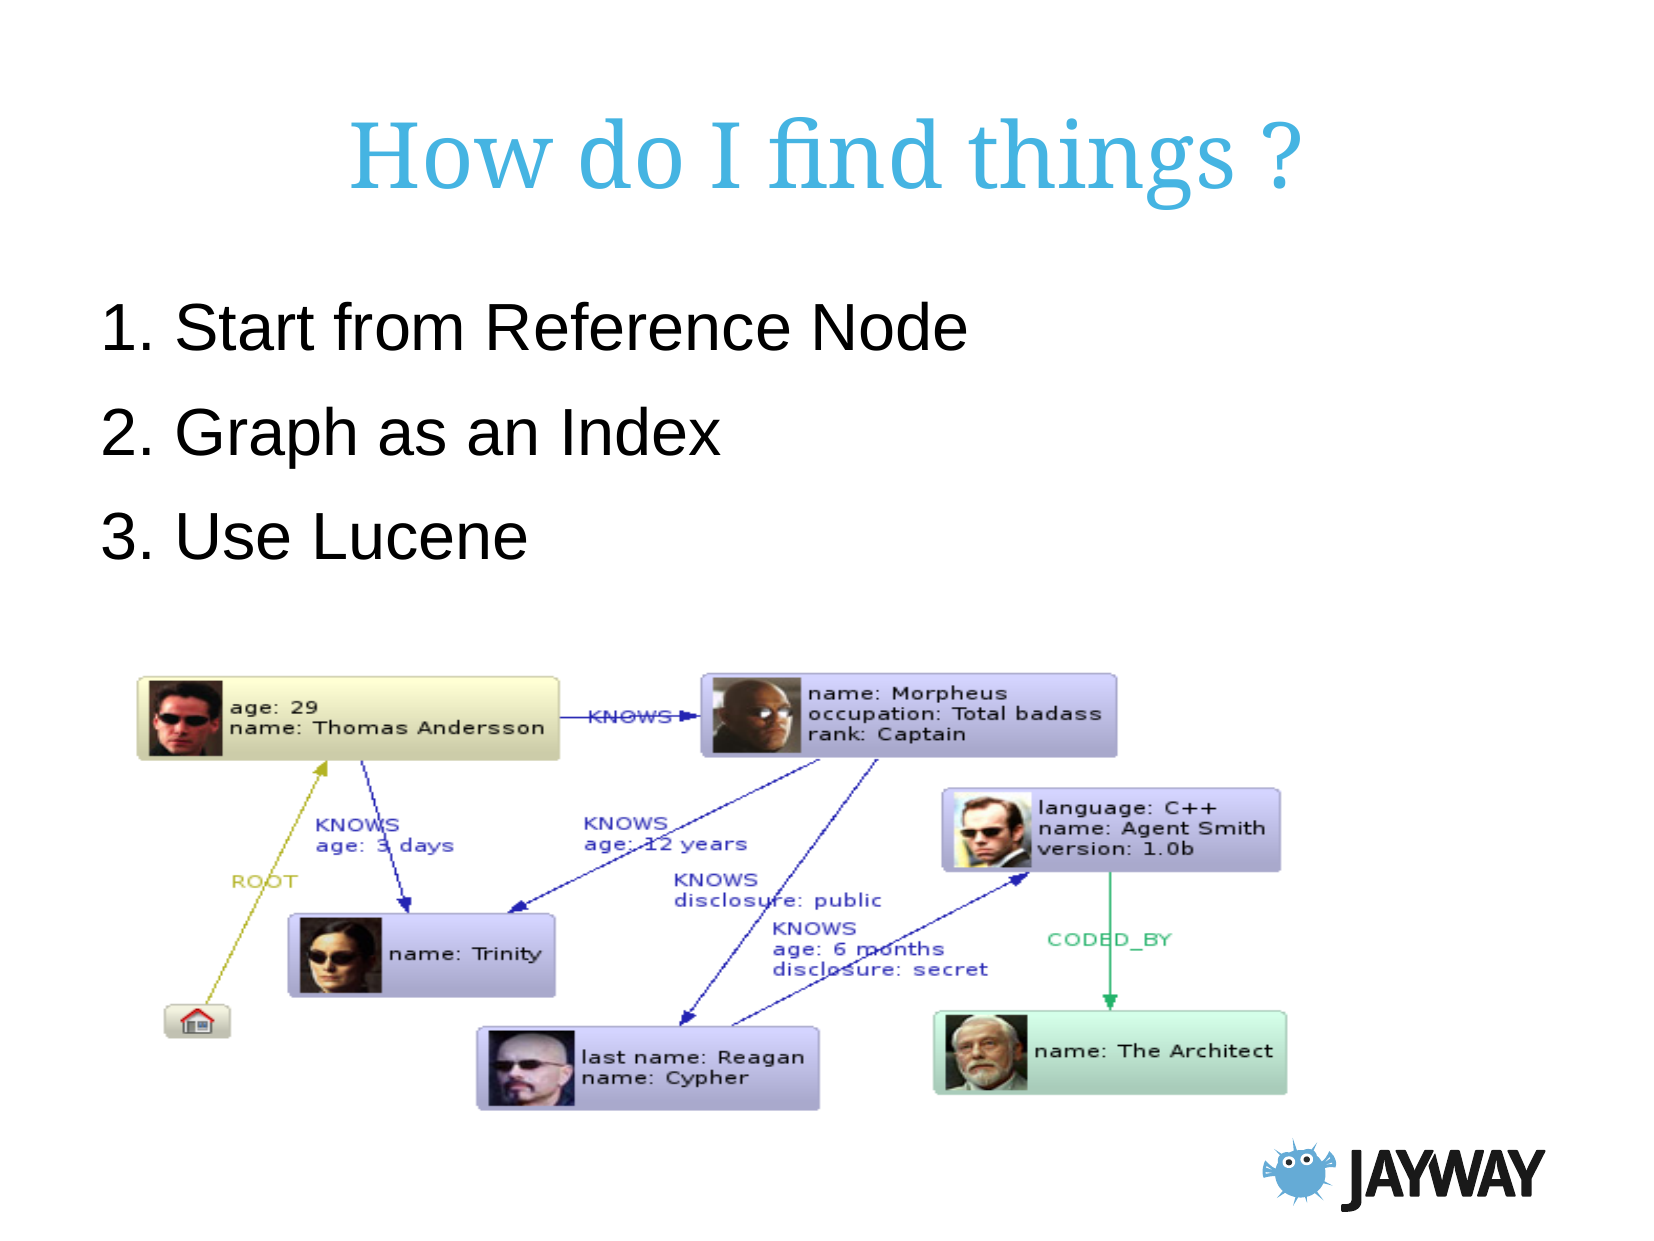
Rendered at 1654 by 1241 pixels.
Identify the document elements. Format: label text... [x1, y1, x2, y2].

list Start from Reference Node Graph as an Index Use Lucene [82, 290, 1571, 1109]
title How do I find things ? [82, 56, 1571, 250]
picture [112, 659, 1313, 1126]
